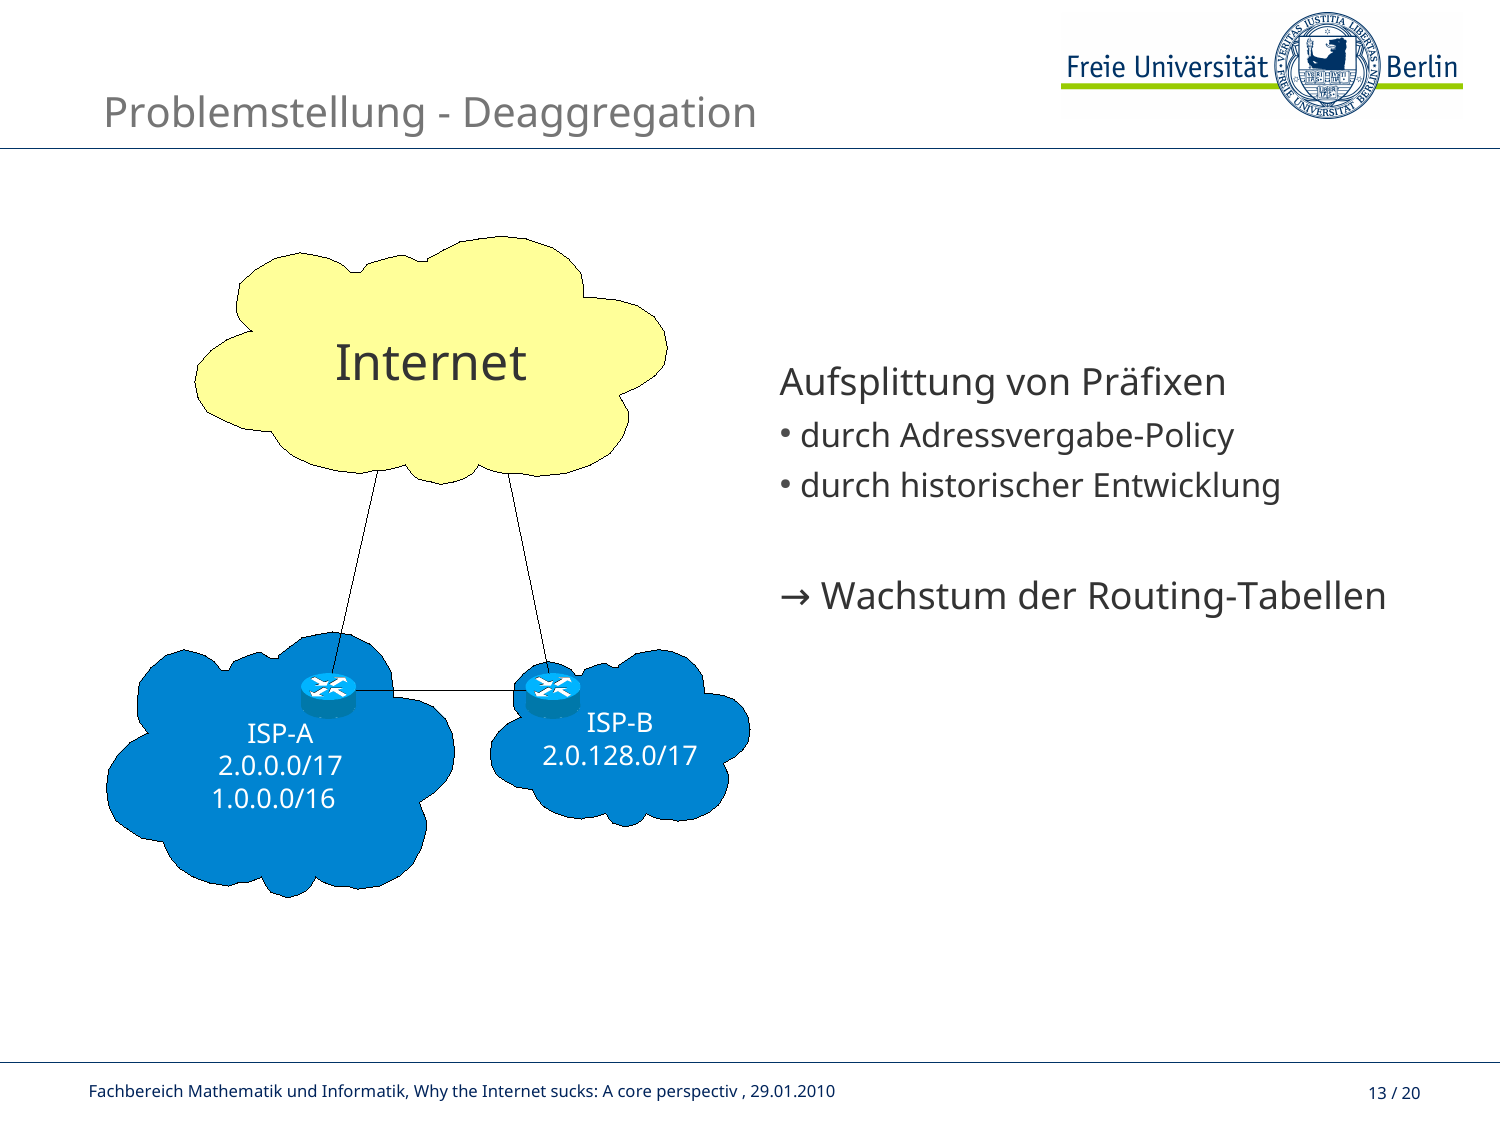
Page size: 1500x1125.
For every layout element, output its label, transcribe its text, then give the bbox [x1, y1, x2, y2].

list Aufsplittung von Präfixen durch Adressvergabe-Policy durch historischer Entwicklung → Wachstum der Routing-Tabellen [738, 188, 1460, 932]
text_box ISP-B 2.0.128.0/17 [514, 661, 575, 690]
picture [301, 673, 361, 733]
picture [525, 673, 539, 682]
picture [536, 689, 550, 696]
picture [555, 689, 569, 696]
picture [312, 689, 325, 696]
picture [332, 678, 345, 685]
text_box ISP-A 2.0.0.0/17 1.0.0.0/16 [106, 631, 455, 898]
picture [331, 689, 344, 696]
picture [1061, 12, 1463, 119]
picture [538, 678, 551, 685]
text_box Internet [194, 236, 668, 485]
picture [313, 678, 327, 685]
picture [301, 673, 315, 681]
picture [525, 673, 585, 733]
title Problemstellung - Deaggregation [88, 79, 1275, 150]
picture [556, 678, 569, 685]
text_box ISP-B 2.0.128.0/17 [490, 649, 751, 827]
